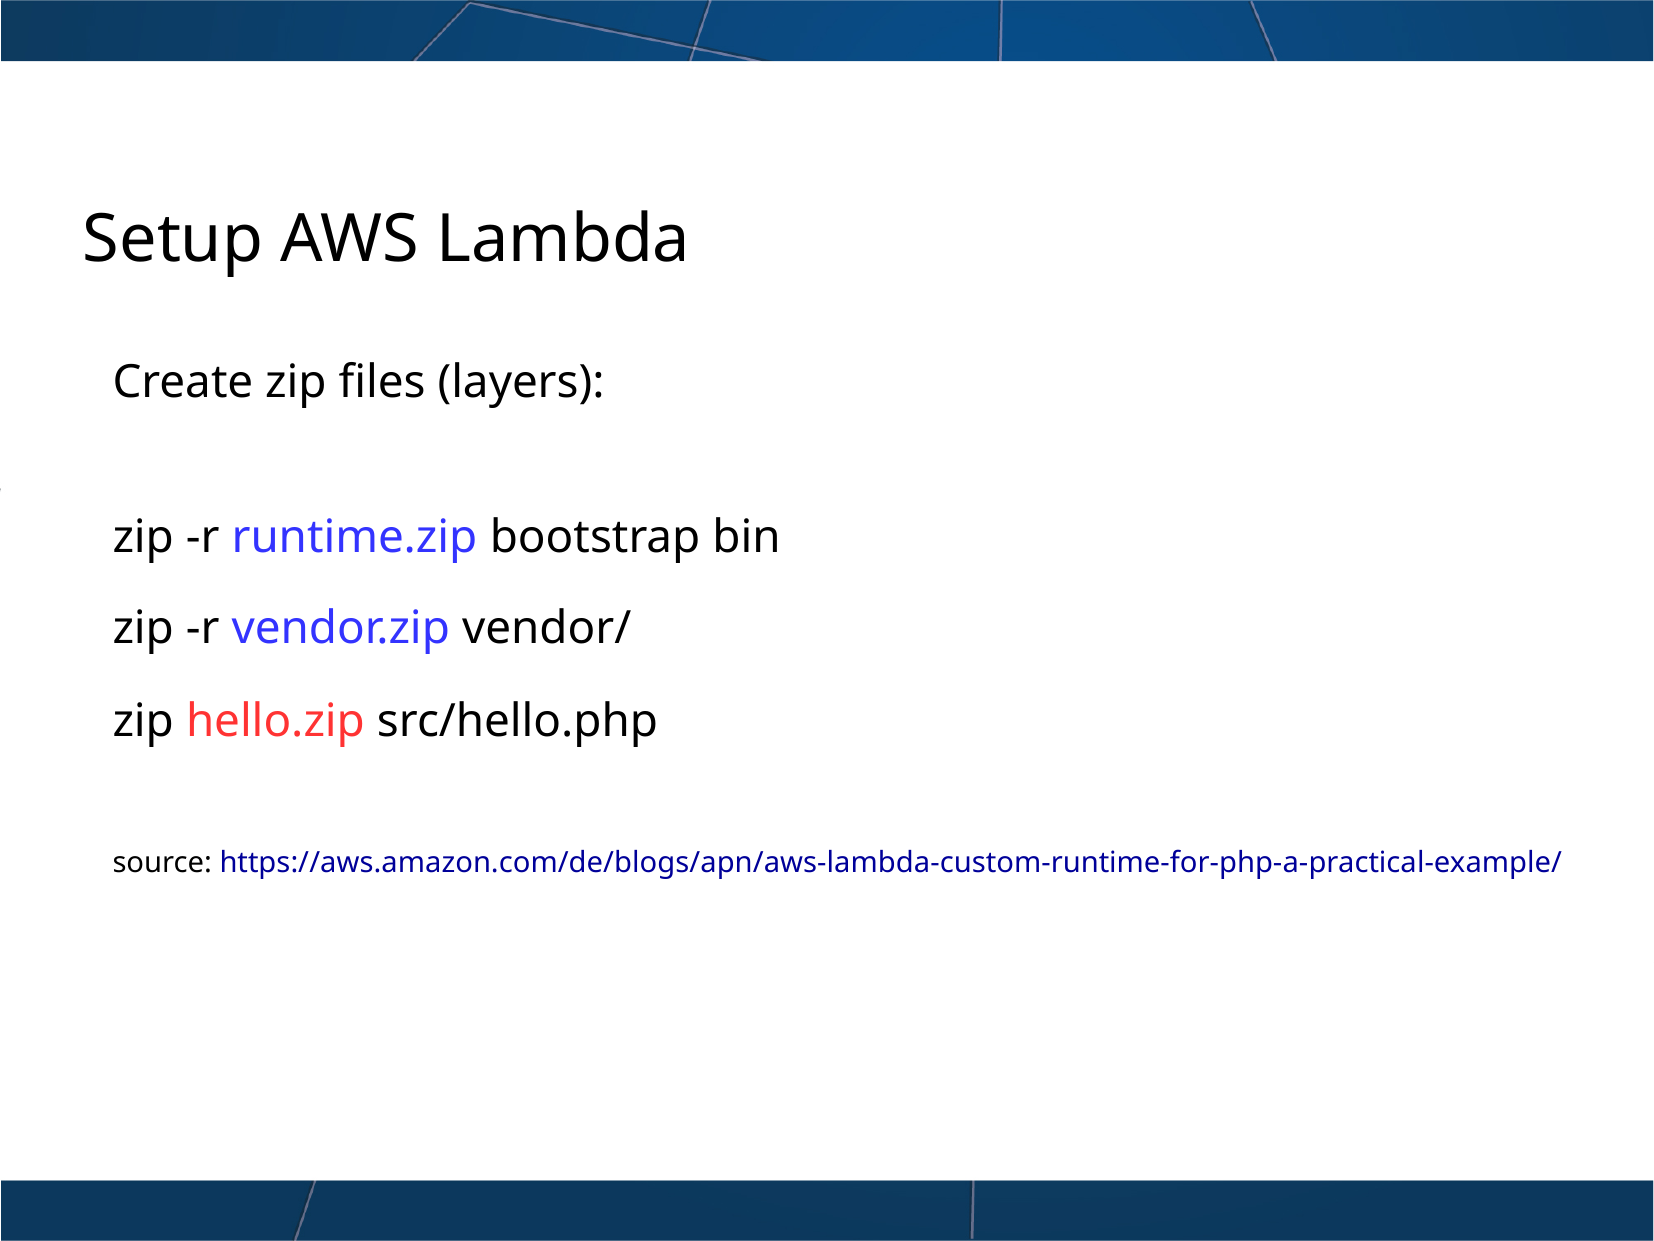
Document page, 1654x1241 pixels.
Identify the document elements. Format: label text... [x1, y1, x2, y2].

list Create zip files (layers): zip -r runtime.zip bootstrap bin zip -r vendor.zip vendor/ zip hello.zip src/hello.php source: https://aws.amazon.com/de/blogs/apn/aws-lambda-custom-runtime-for-php-a-practical-example/ [112, 348, 1613, 1157]
picture [0, 0, 1654, 1241]
title Setup AWS Lambda [82, 139, 1571, 332]
